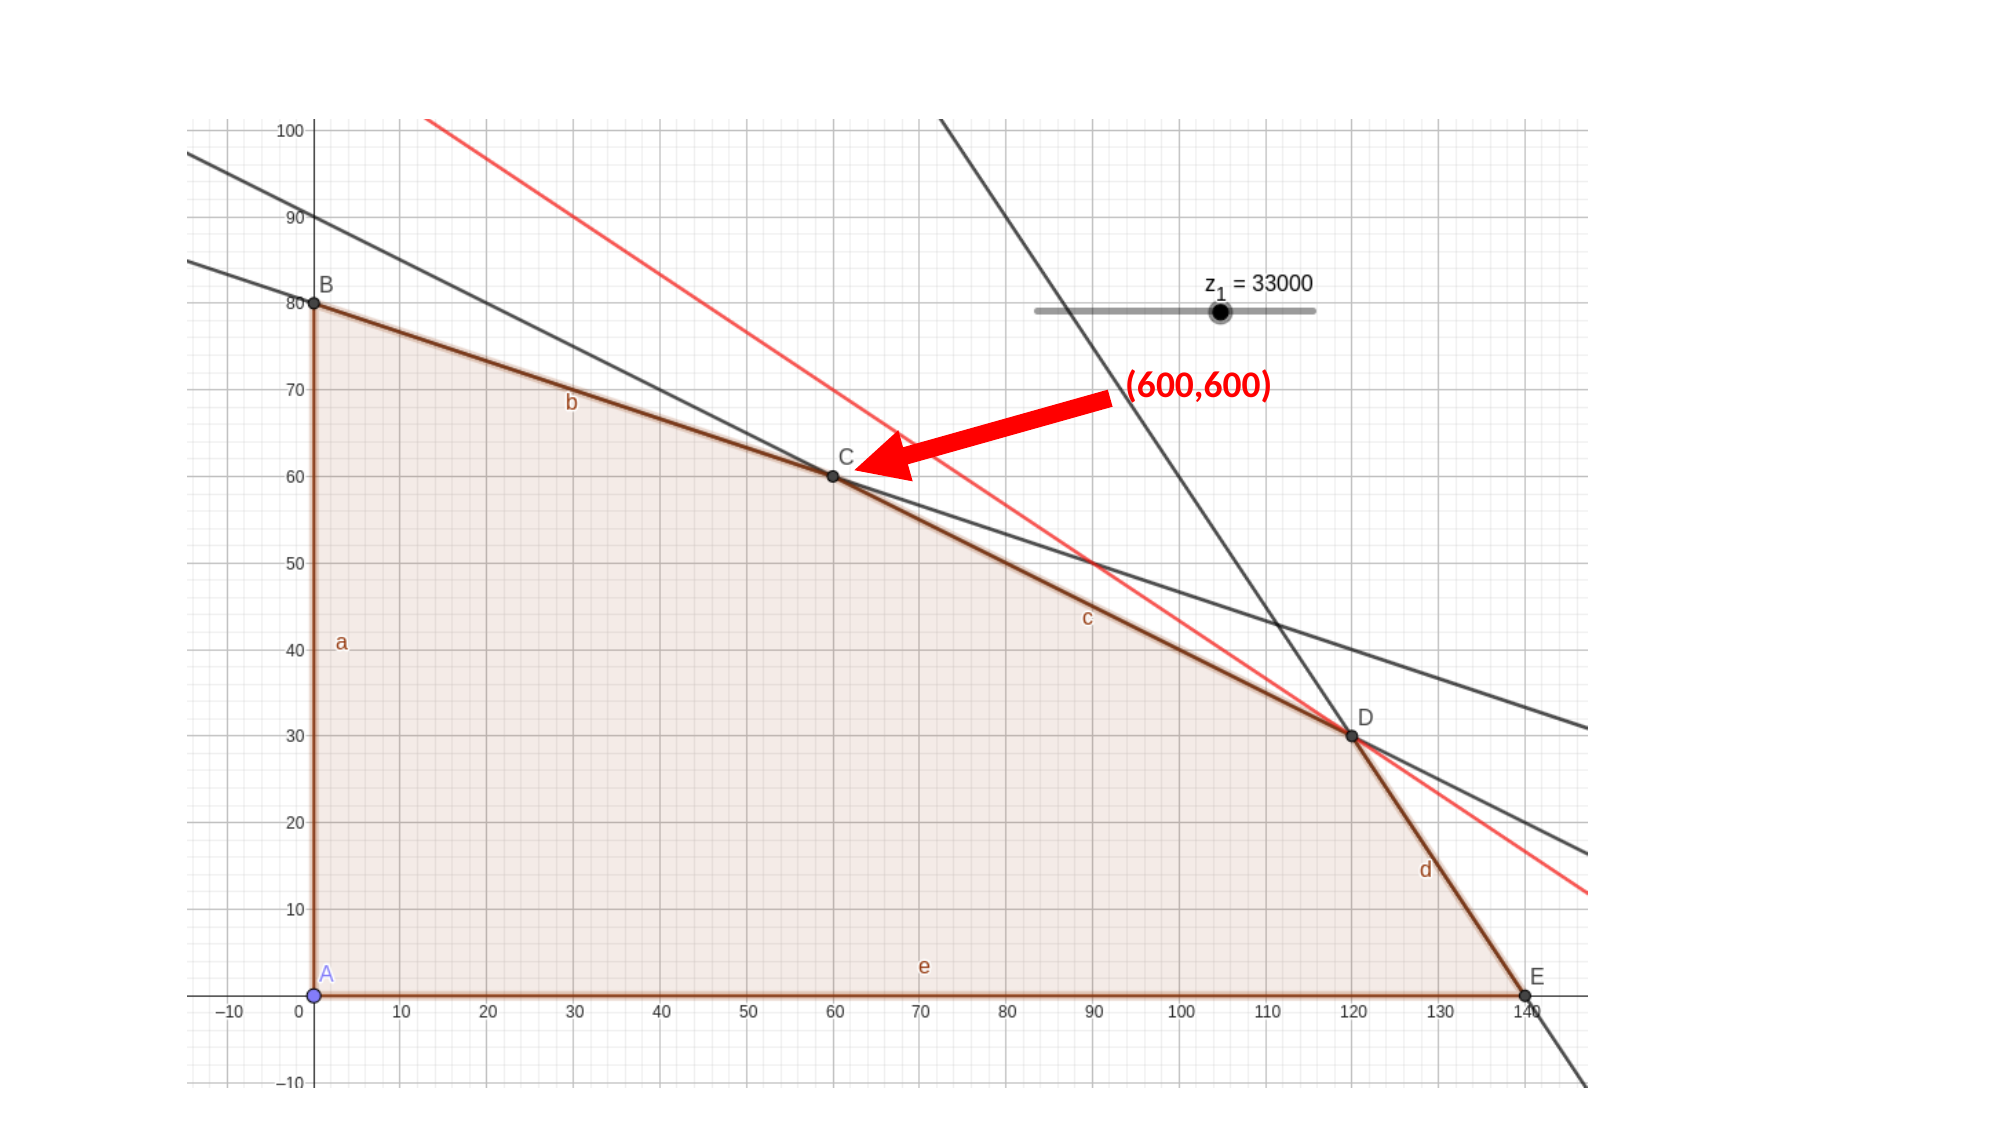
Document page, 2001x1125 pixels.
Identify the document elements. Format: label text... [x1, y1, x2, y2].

text_box (600,600) [1110, 352, 2000, 413]
picture [187, 119, 1588, 1088]
